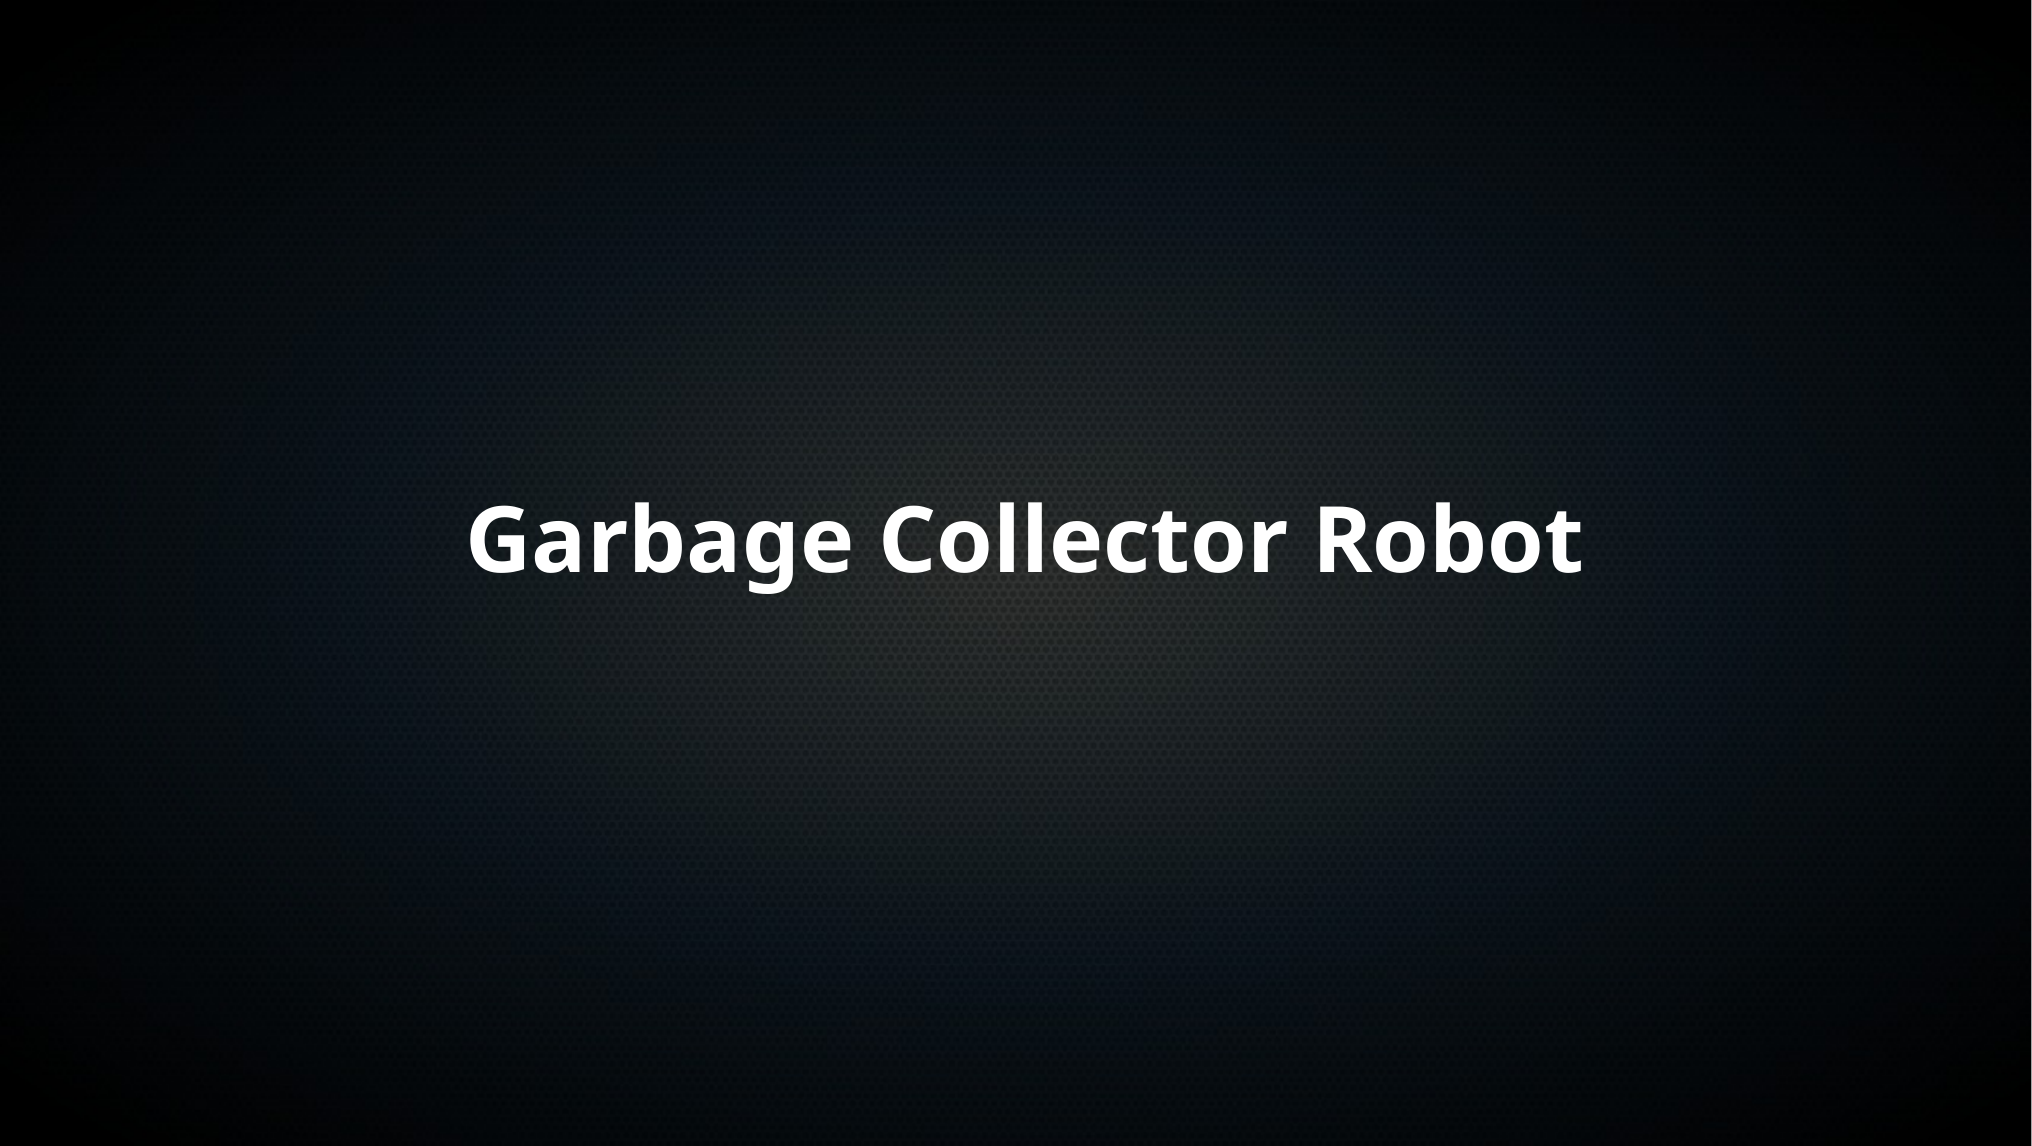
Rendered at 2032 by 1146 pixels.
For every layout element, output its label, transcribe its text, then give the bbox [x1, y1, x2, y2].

title Garbage Collector Robot [101, 389, 1949, 686]
picture [0, 0, 2032, 1146]
